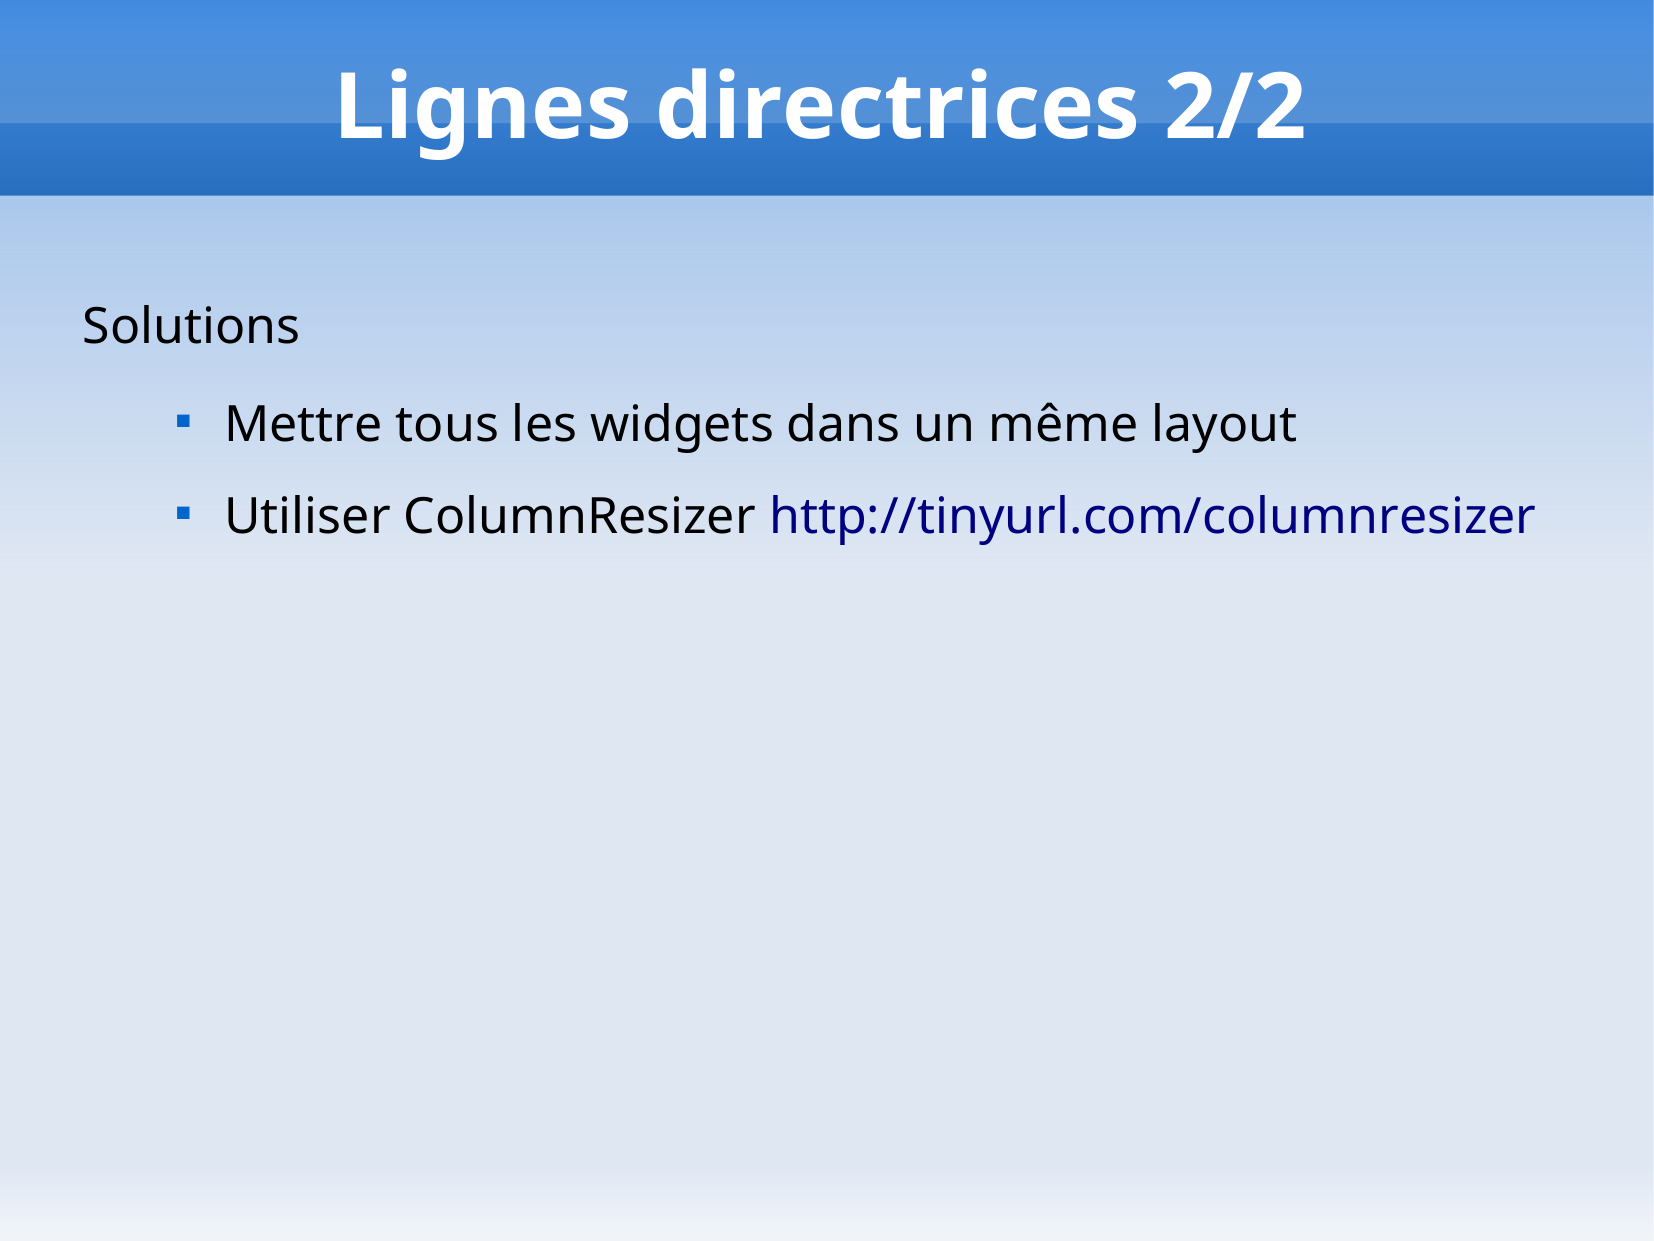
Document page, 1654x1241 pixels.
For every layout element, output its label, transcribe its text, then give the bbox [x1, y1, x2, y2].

list Solutions Mettre tous les widgets dans un même layout Utiliser ColumnResizer http://tinyurl.com/columnresizer [82, 290, 1571, 1109]
title Lignes directrices 2/2 [76, 0, 1565, 208]
picture [0, 0, 1654, 1241]
